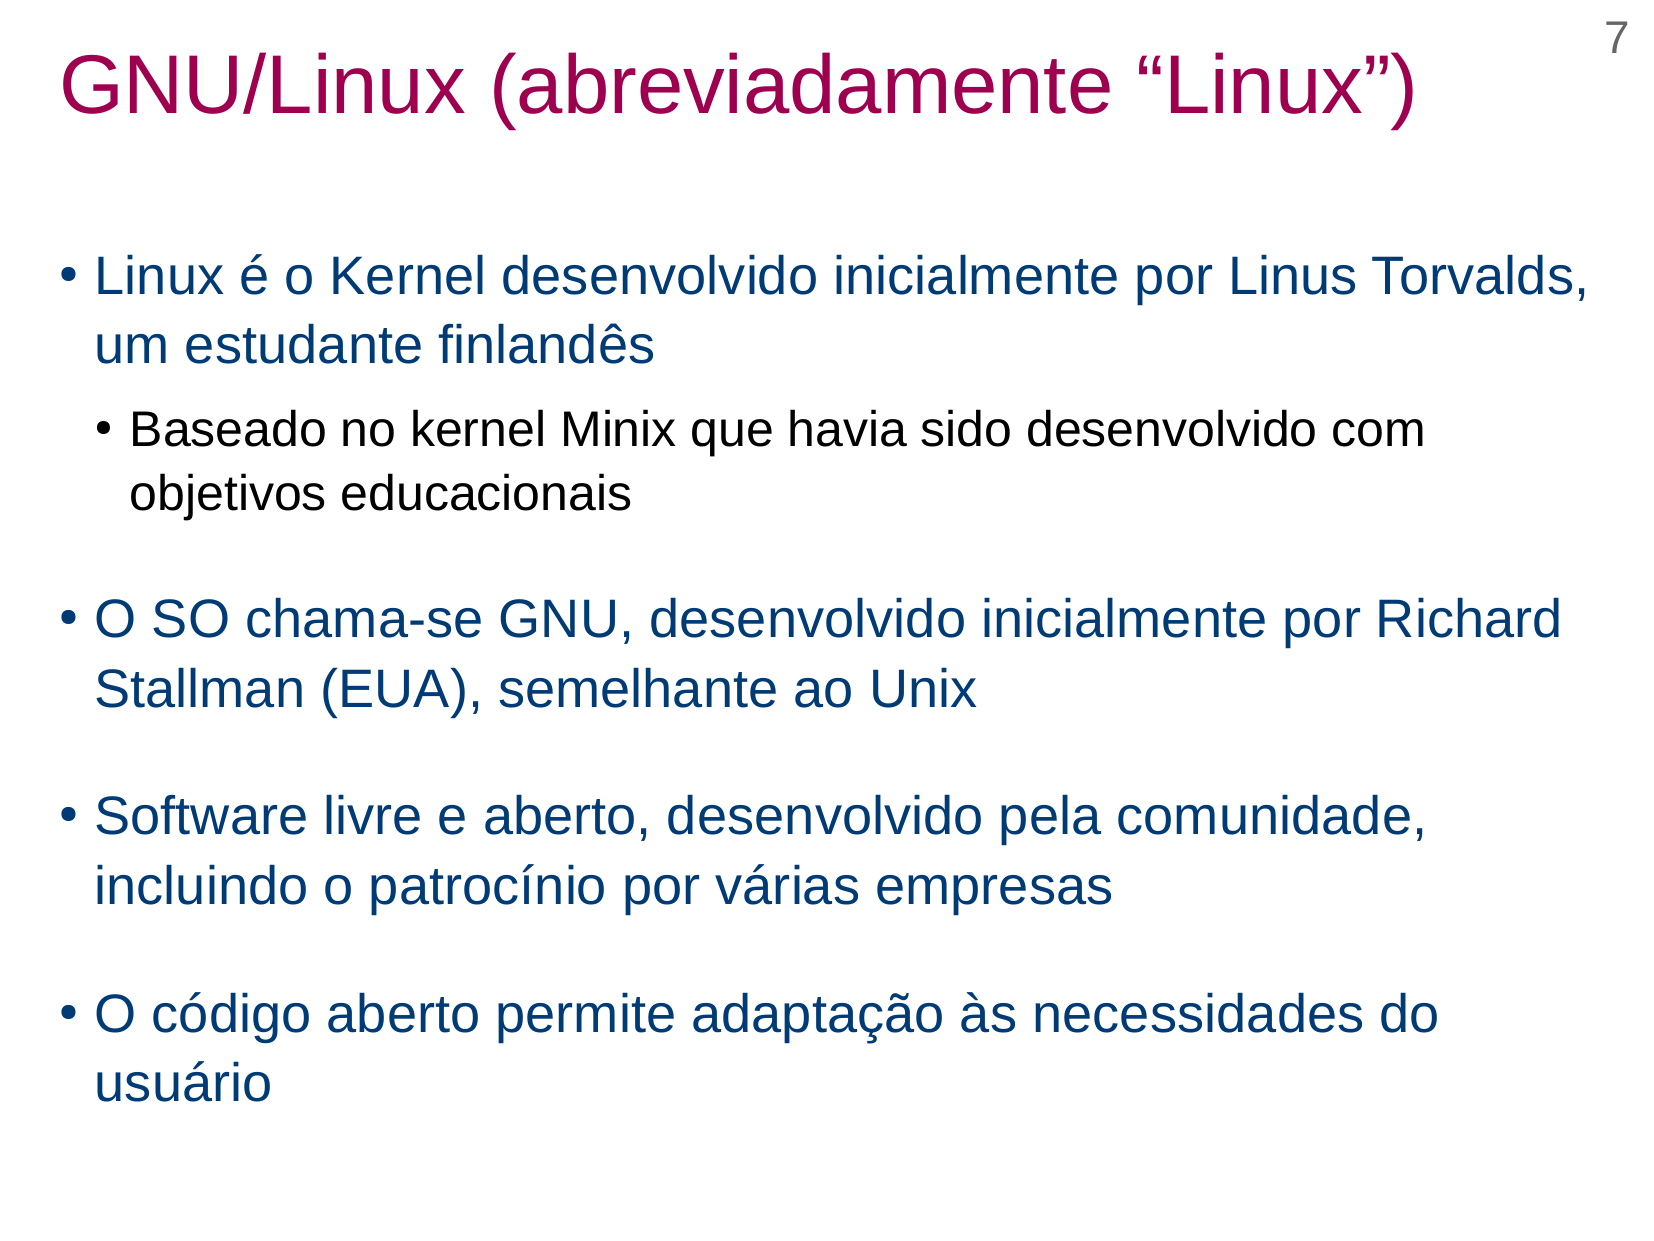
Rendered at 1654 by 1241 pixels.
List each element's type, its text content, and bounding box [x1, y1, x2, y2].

list Linux é o Kernel desenvolvido inicialmente por Linus Torvalds, um estudante finlandês Baseado no kernel Minix que havia sido desenvolvido com objetivos educacionais O SO chama-se GNU, desenvolvido inicialmente por Richard Stallman (EUA), semelhante ao Unix Software livre e aberto, desenvolvido pela comunidade, incluindo o patrocínio por várias empresas O código aberto permite adaptação às necessidades do usuário [59, 236, 1595, 1211]
title GNU/Linux (abreviadamente “Linux”) [59, 29, 1595, 148]
